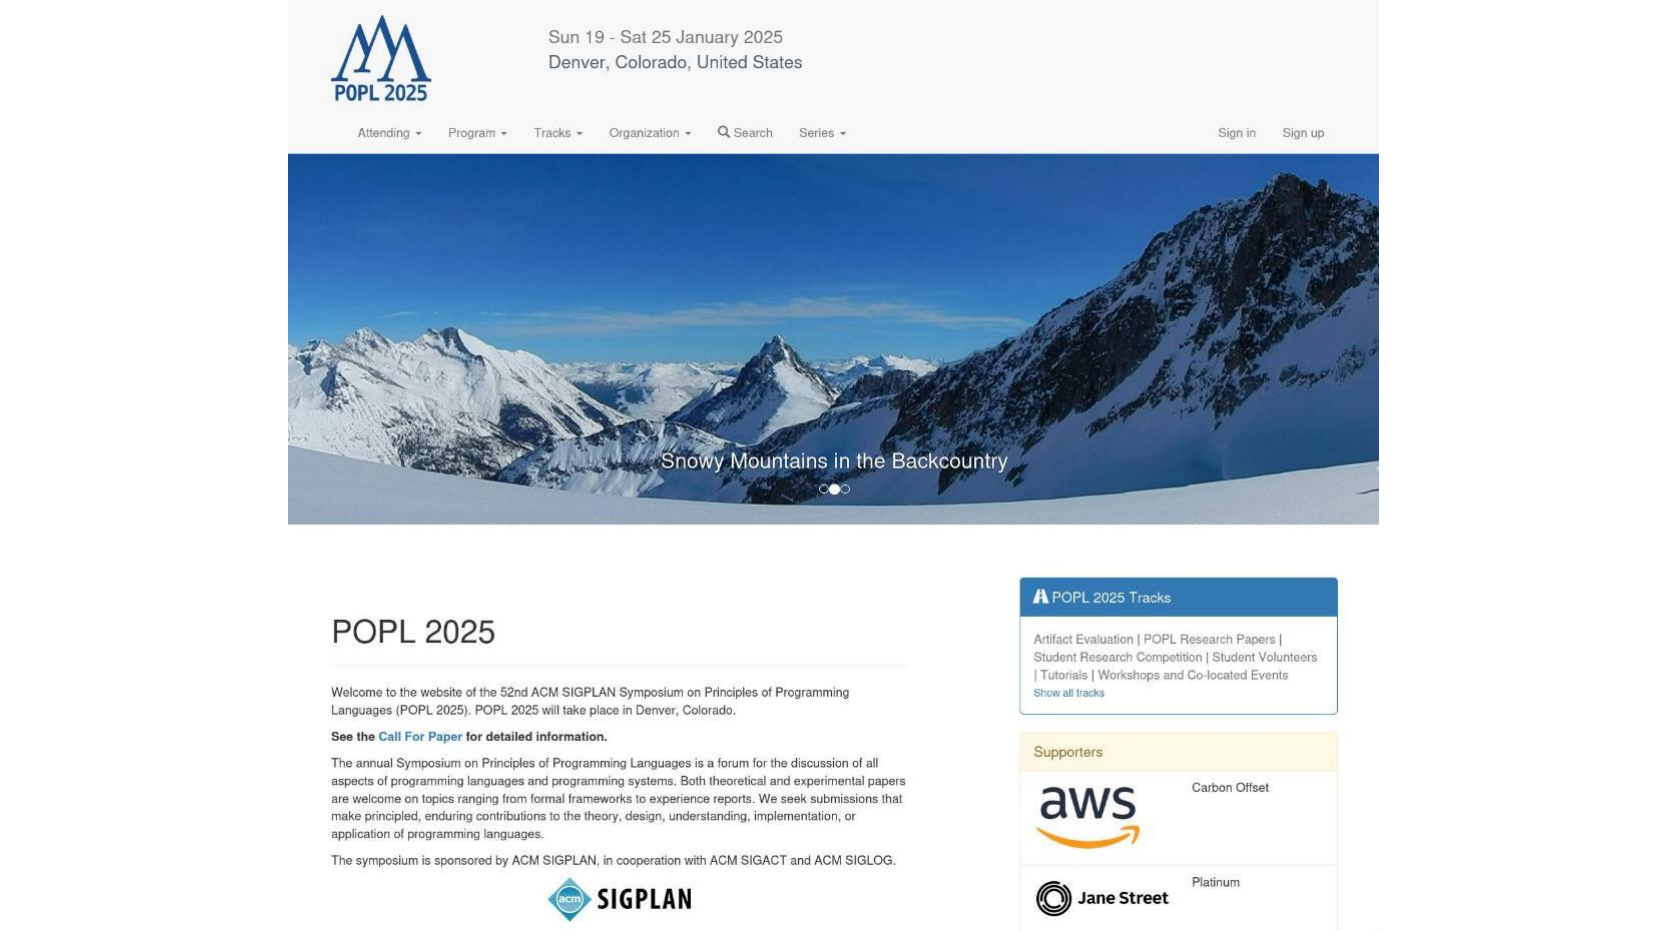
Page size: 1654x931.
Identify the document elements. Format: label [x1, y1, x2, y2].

picture [288, 0, 1379, 931]
